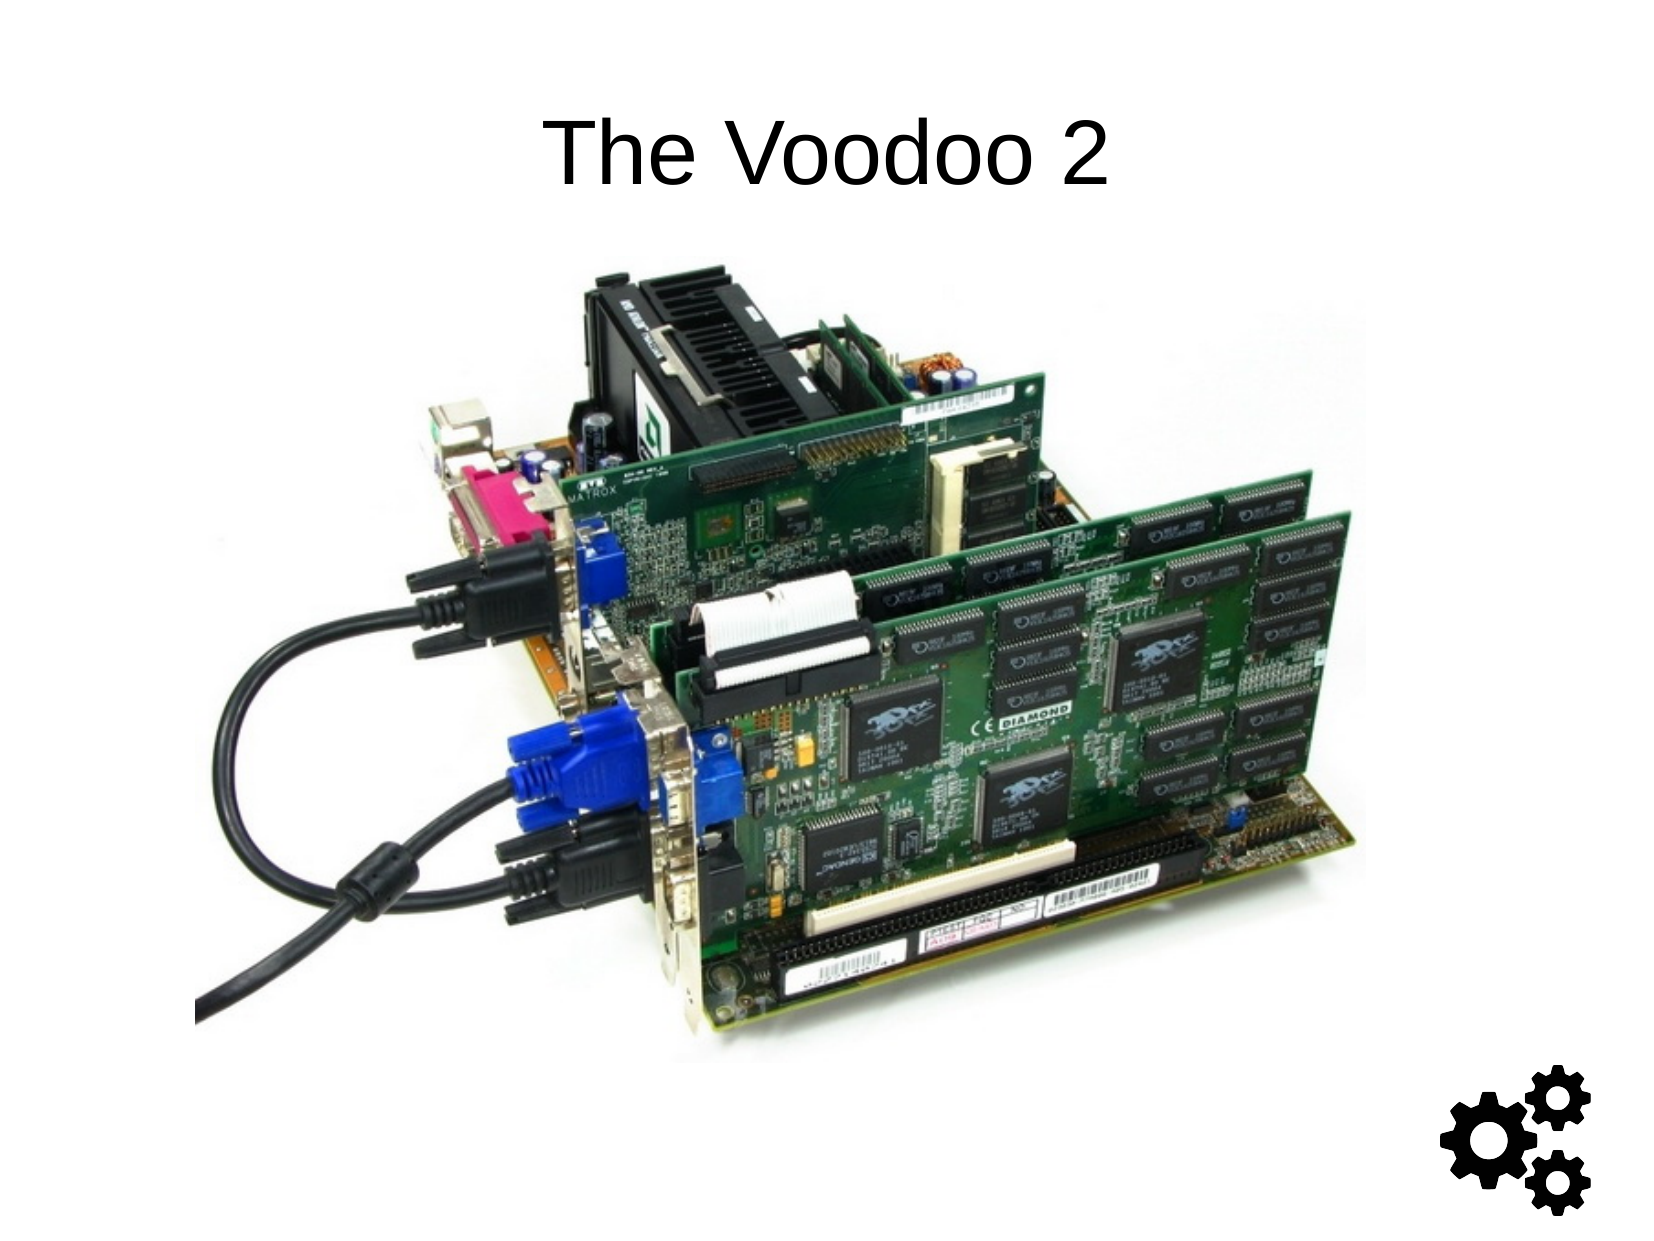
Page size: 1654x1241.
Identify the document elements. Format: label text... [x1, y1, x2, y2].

picture [1440, 1065, 1591, 1216]
picture [195, 256, 1366, 1063]
title The Voodoo 2 [82, 49, 1571, 257]
